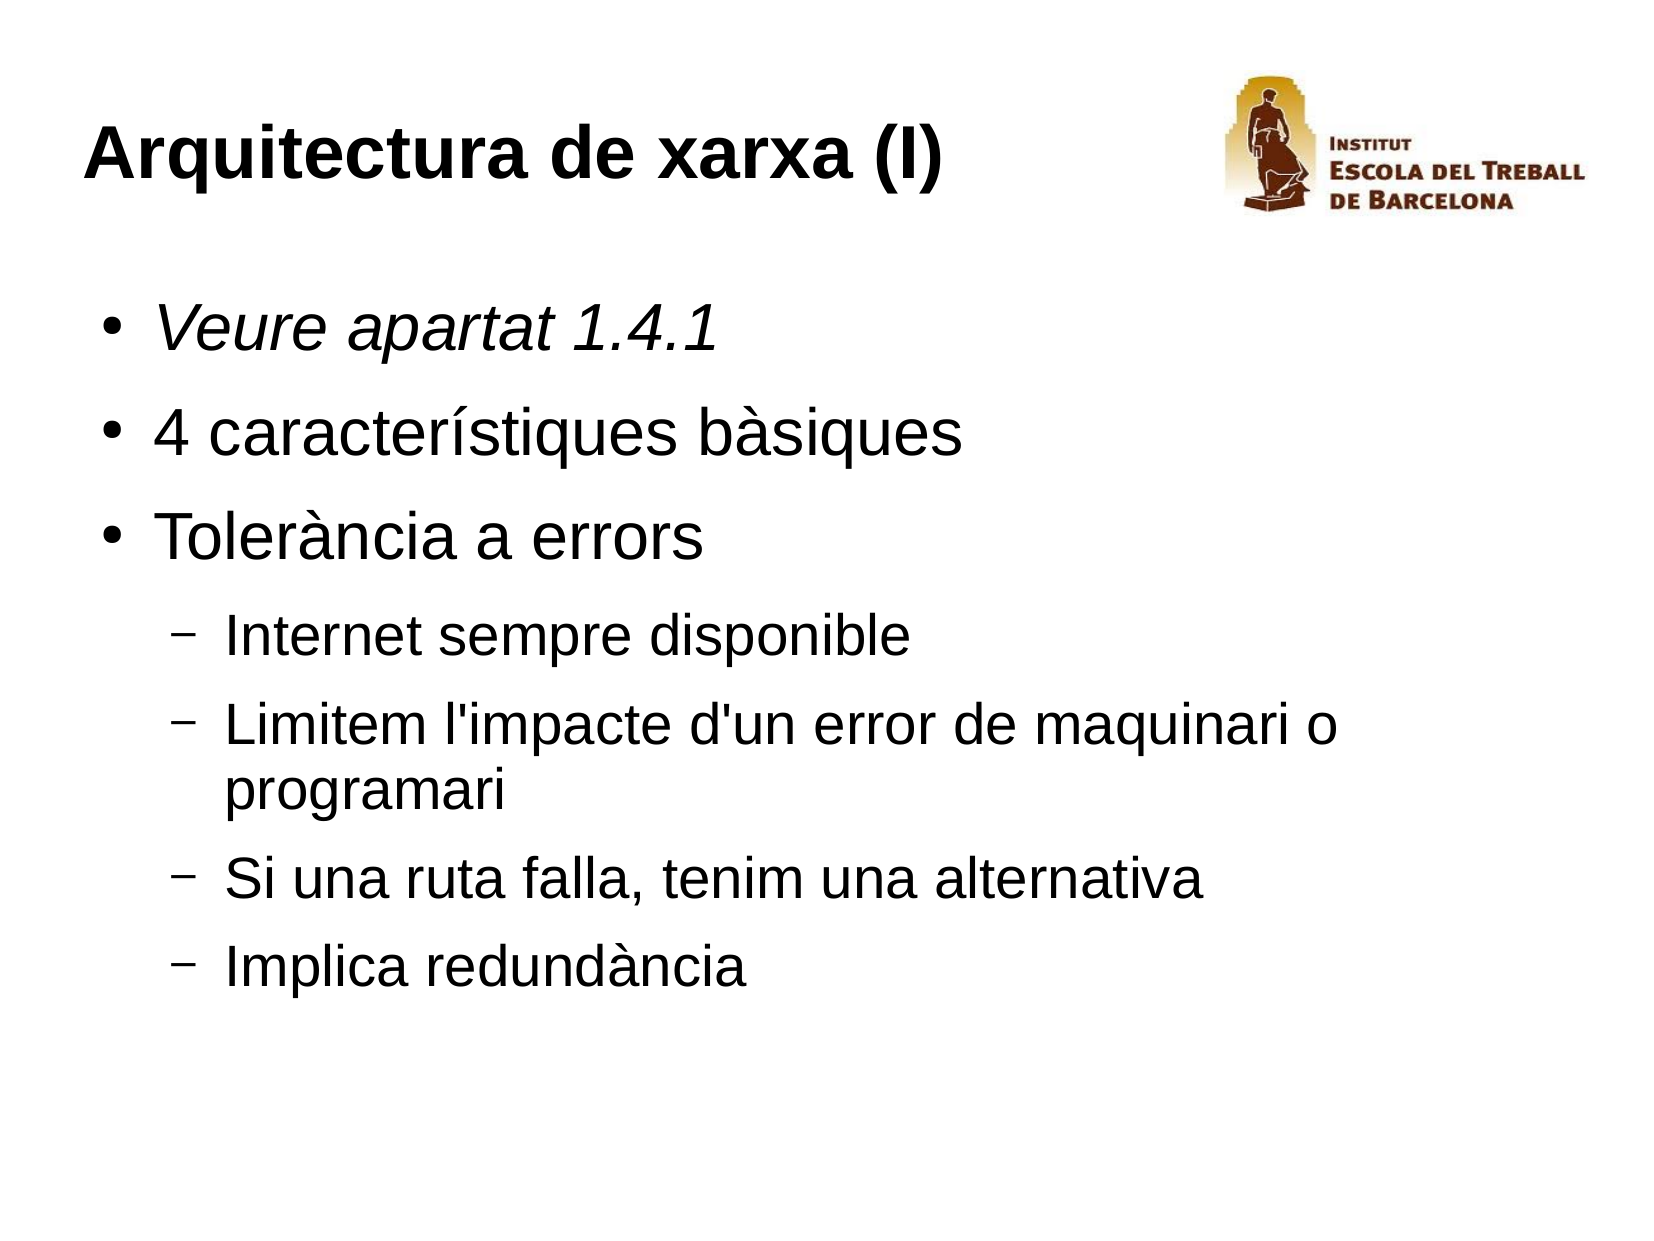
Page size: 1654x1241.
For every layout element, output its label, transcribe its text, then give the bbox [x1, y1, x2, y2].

picture [1204, 70, 1595, 223]
title Arquitectura de xarxa (I) [82, 49, 1571, 257]
list Veure apartat 1.4.1 4 característiques bàsiques Tolerància a errors Internet sempre disponible Limitem l'impacte d'un error de maquinari o programari Si una ruta falla, tenim una alternativa Implica redundància [82, 290, 1571, 1241]
